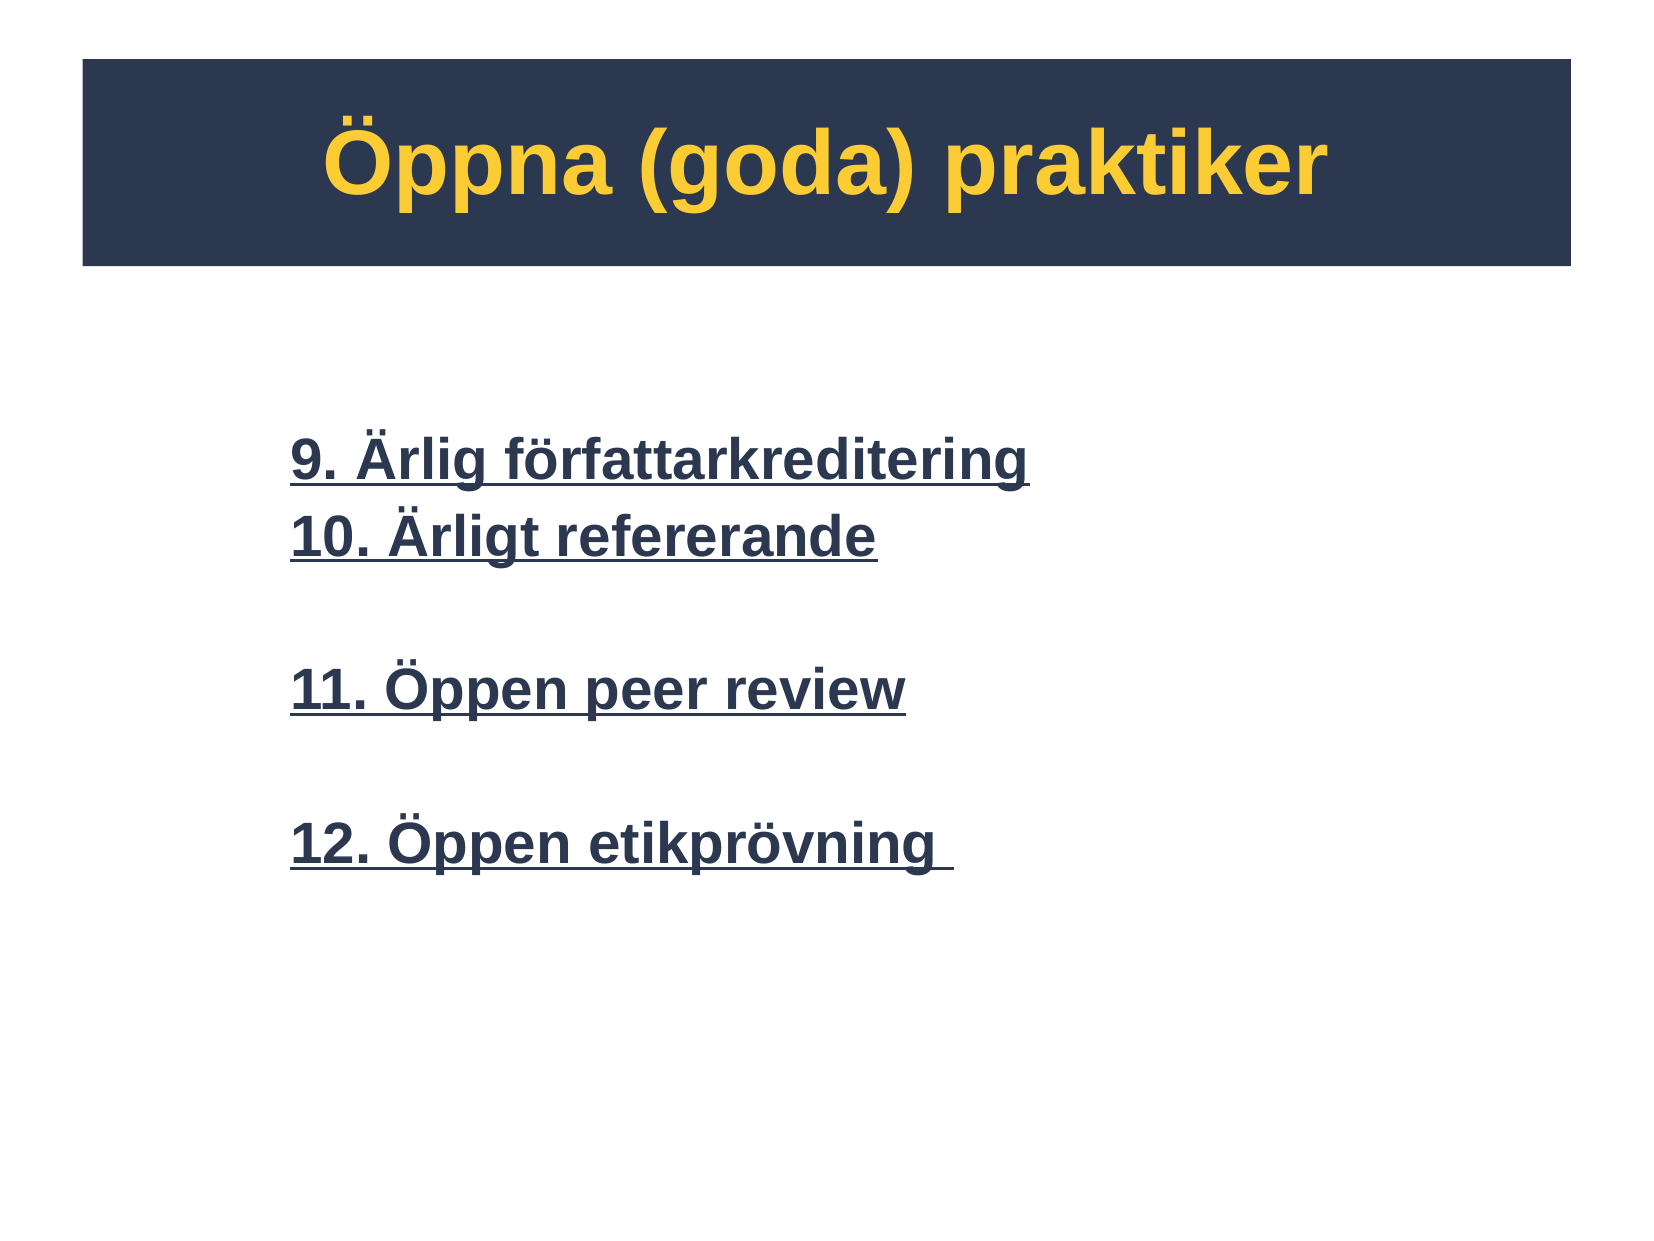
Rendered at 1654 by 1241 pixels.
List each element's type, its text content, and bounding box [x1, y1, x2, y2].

title Öppna (goda) praktiker [82, 59, 1571, 267]
subtitle 9. Ärlig författarkreditering 10. Ärligt refererande 11. Öppen peer review 12. Öppen etikprövning [94, 272, 1583, 1184]
